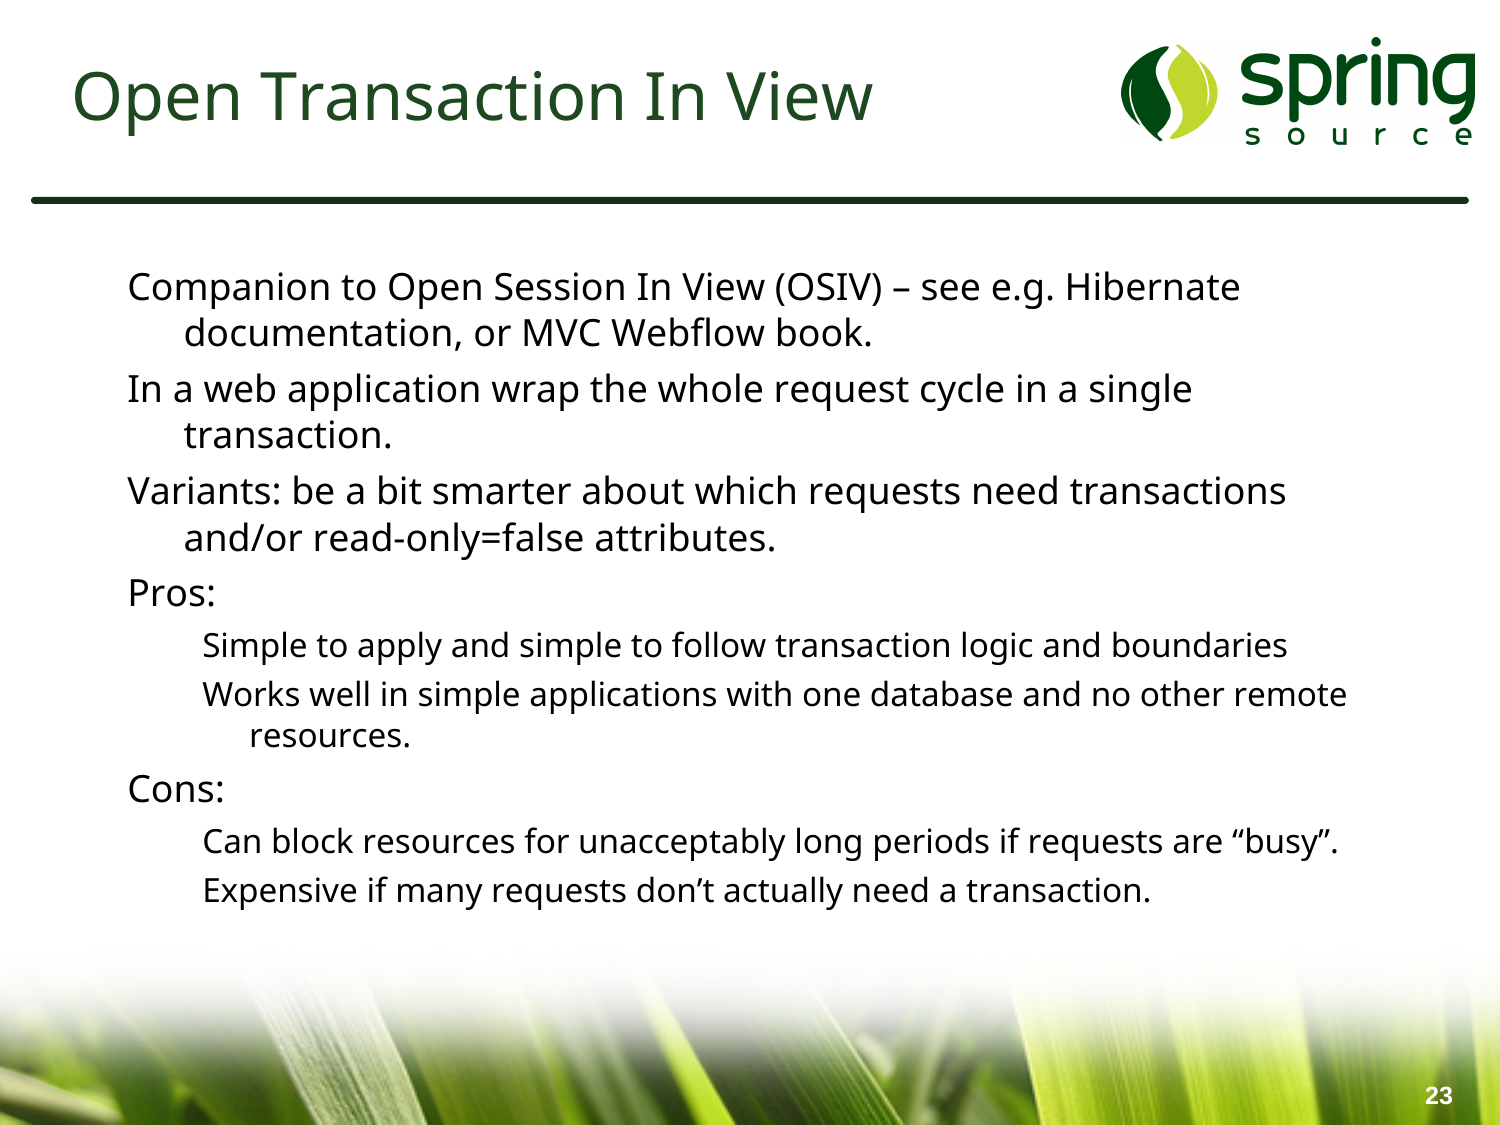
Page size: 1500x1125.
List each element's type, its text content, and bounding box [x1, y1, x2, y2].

picture [0, 944, 1500, 1125]
title Open Transaction In View [56, 13, 1089, 176]
picture [1121, 37, 1475, 145]
list Companion to Open Session In View (OSIV) – see e.g. Hibernate documentation, or MVC Webflow book. In a web application wrap the whole request cycle in a single transaction. Variants: be a bit smarter about which requests need transactions and/or read-only=false attributes. Pros: Simple to apply and simple to follow transaction logic and boundaries Works well in simple applications with one database and no other remote resources. Cons: Can block resources for unacceptably long periods if requests are “busy”. Expensive if many requests don’t actually need a transaction. [112, 255, 1388, 935]
